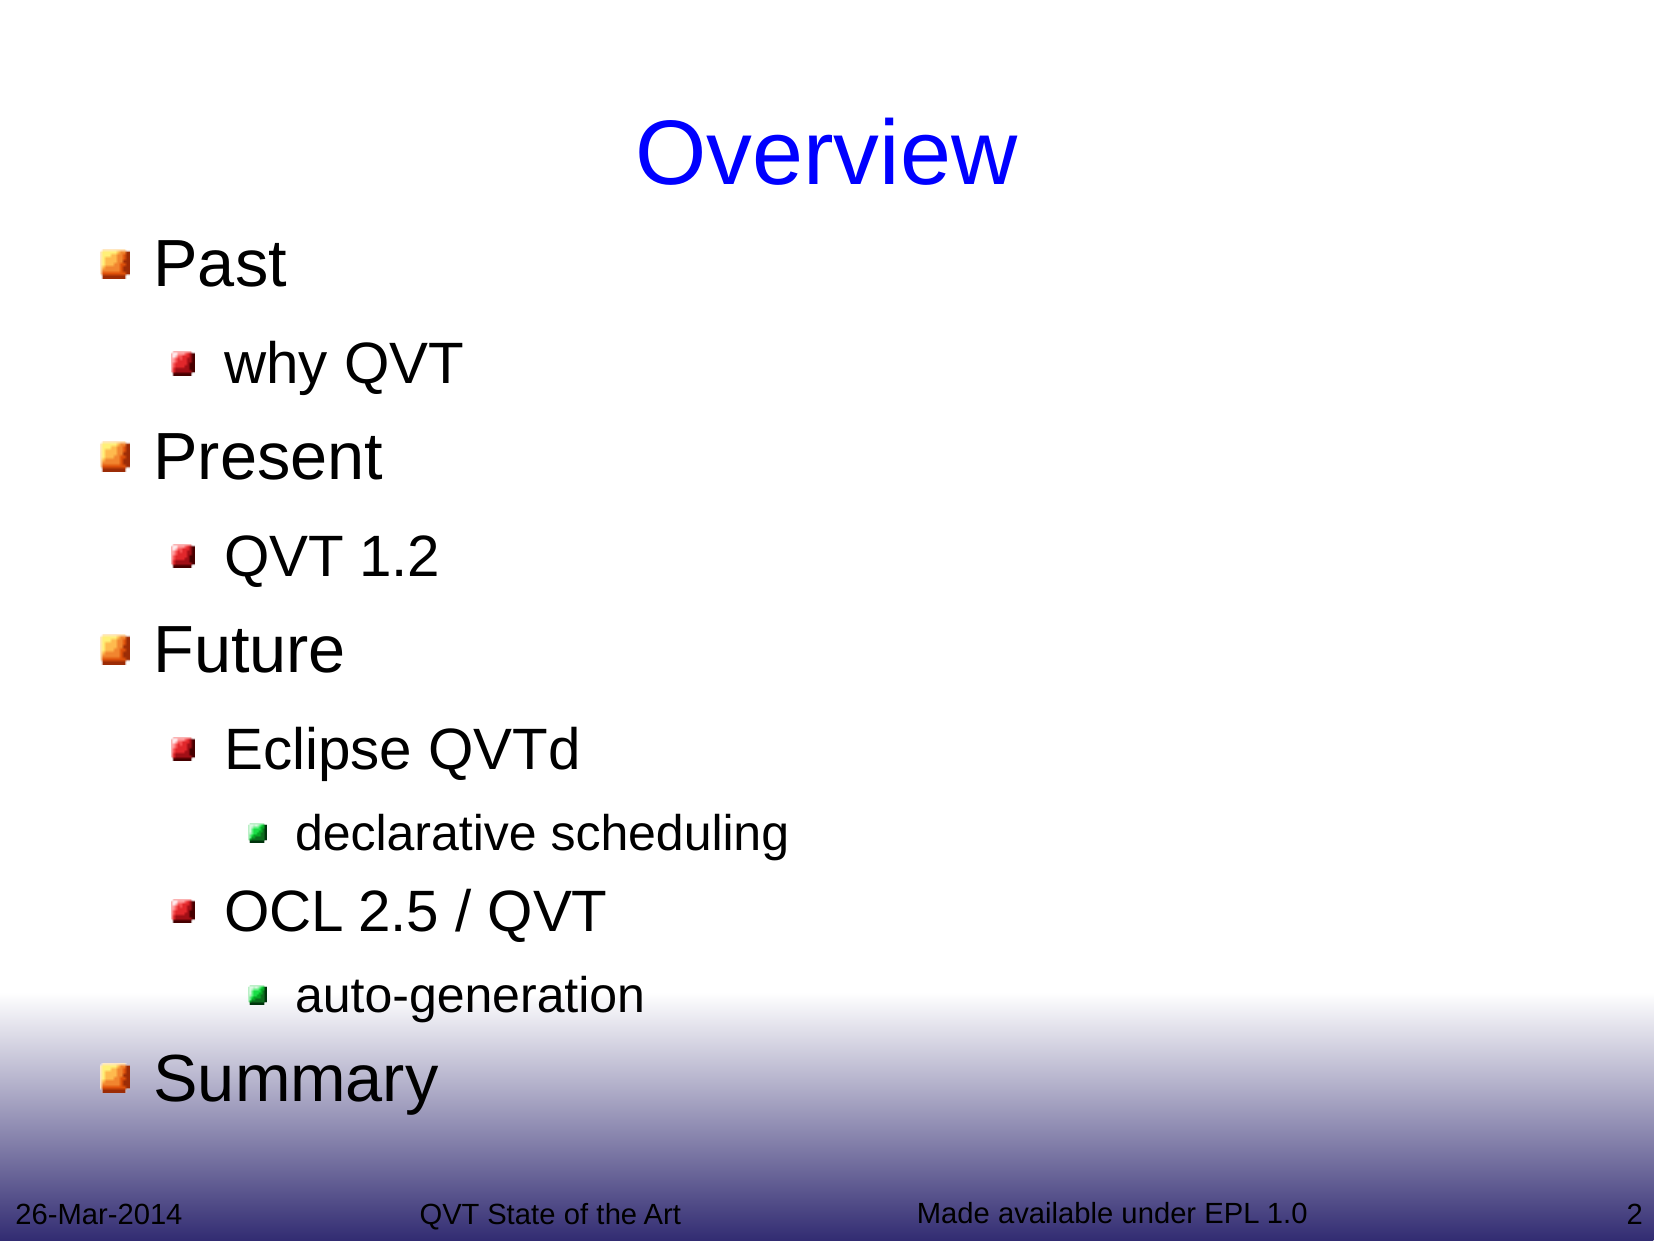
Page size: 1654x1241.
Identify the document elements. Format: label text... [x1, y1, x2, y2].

list Past why QVT Present QVT 1.2 Future Eclipse QVTd declarative scheduling OCL 2.5 / QVT auto-generation Summary [82, 226, 1571, 1179]
title Overview [82, 49, 1571, 226]
